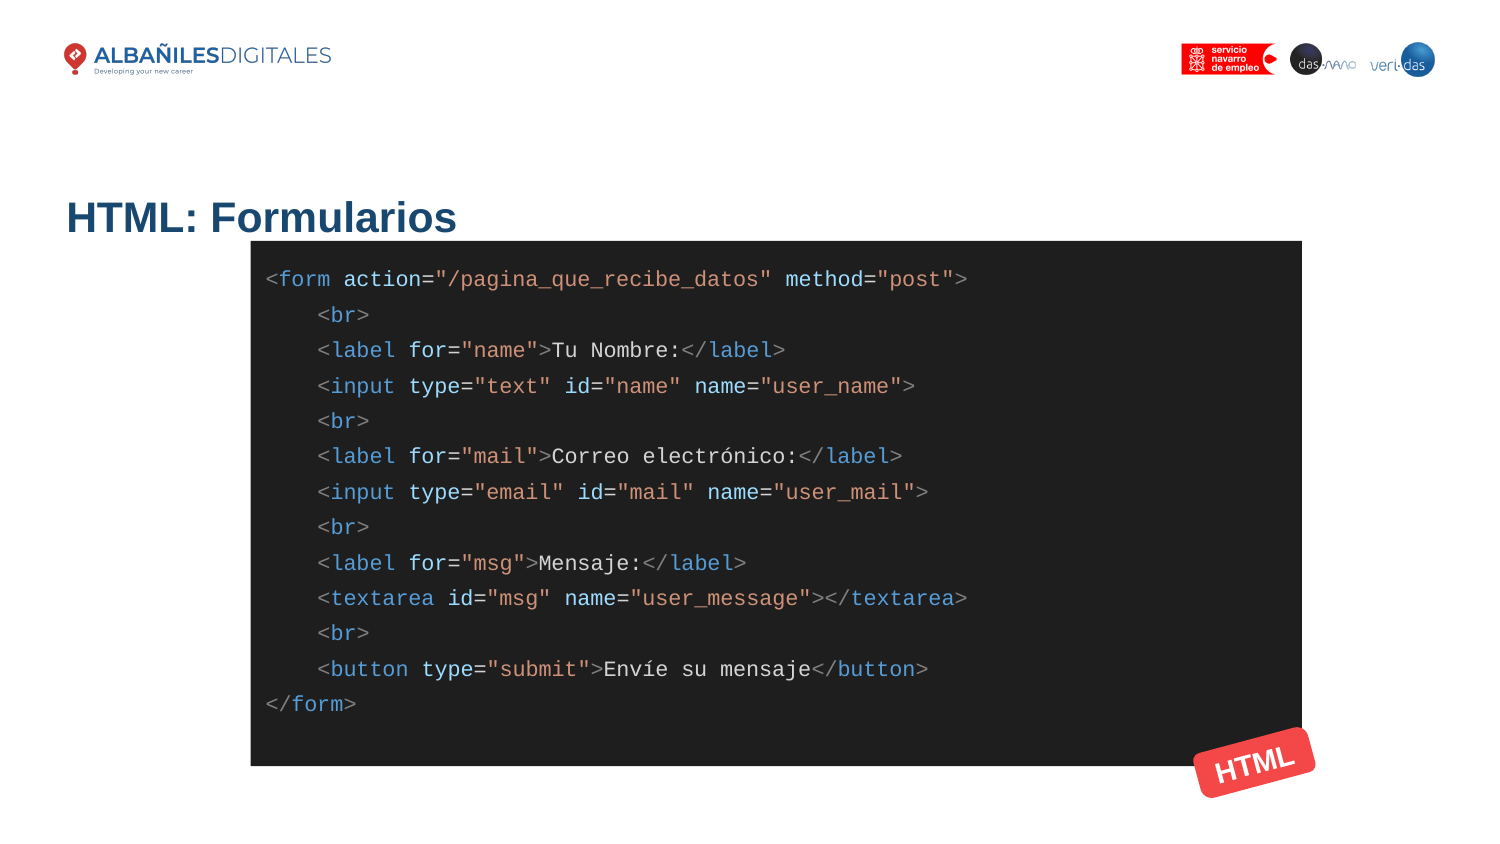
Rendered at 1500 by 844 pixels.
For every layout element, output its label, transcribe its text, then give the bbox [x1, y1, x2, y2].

picture [1181, 43, 1277, 75]
text_box <form action="/pagina_que_recibe_datos" method="post"> <br> <label for="name">Tu Nombre:</label> <input type="text" id="name" name="user_name"> <br> <label for="mail">Correo electrónico:</label> <input type="email" id="mail" name="user_mail"> <br> <label for="msg">Mensaje:</label> <textarea id="msg" name="user_message"></textarea> <br> <button type="submit">Envíe su mensaje</button> </form> [250, 240, 1302, 767]
picture [64, 43, 332, 75]
picture [1290, 43, 1356, 75]
text_box HTML: Formularios [66, 179, 728, 318]
text_box HTML [1193, 727, 1316, 798]
picture [1370, 42, 1435, 77]
